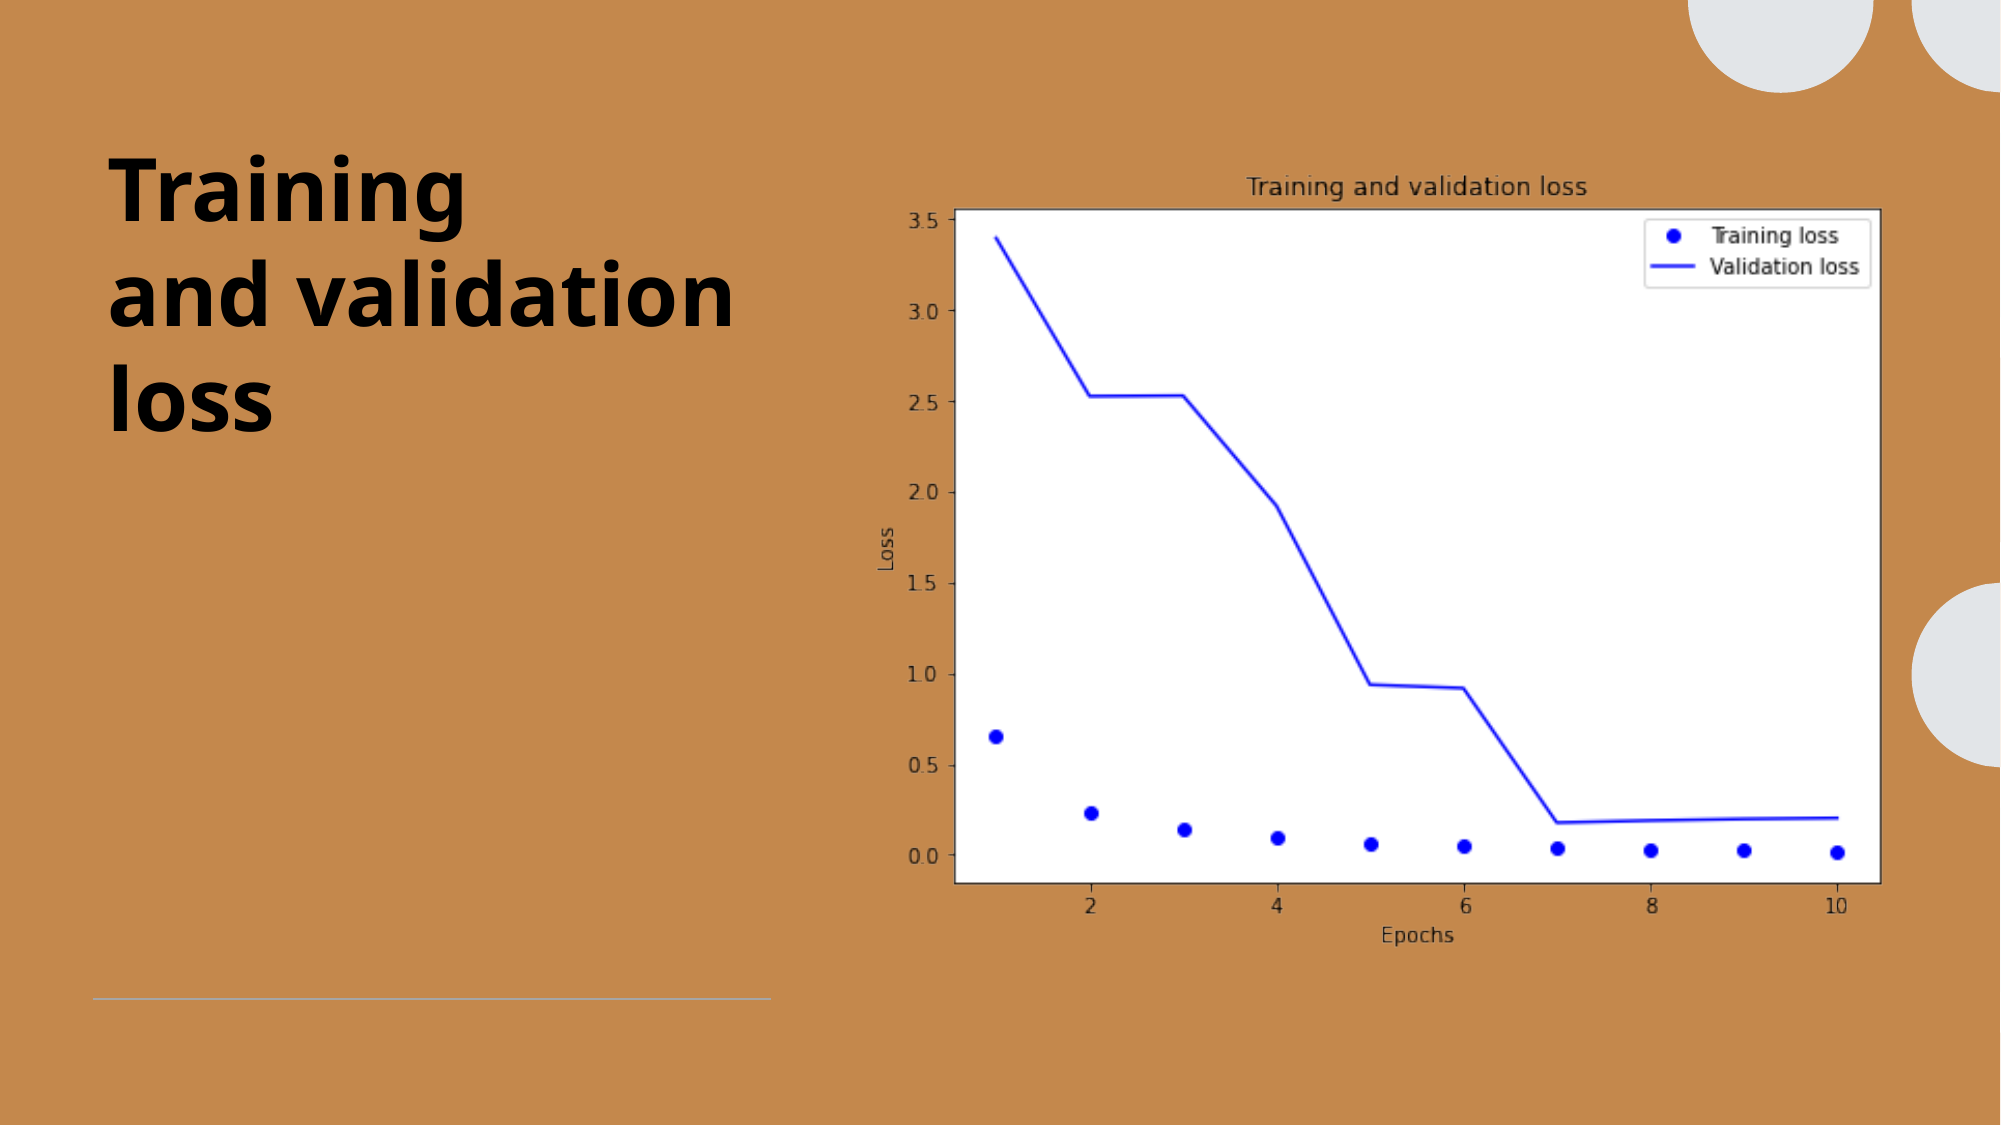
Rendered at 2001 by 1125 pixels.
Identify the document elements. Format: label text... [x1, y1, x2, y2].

picture [863, 161, 1893, 962]
title Training and validation loss [92, 126, 771, 597]
text_box [0, 0, 2000, 1125]
